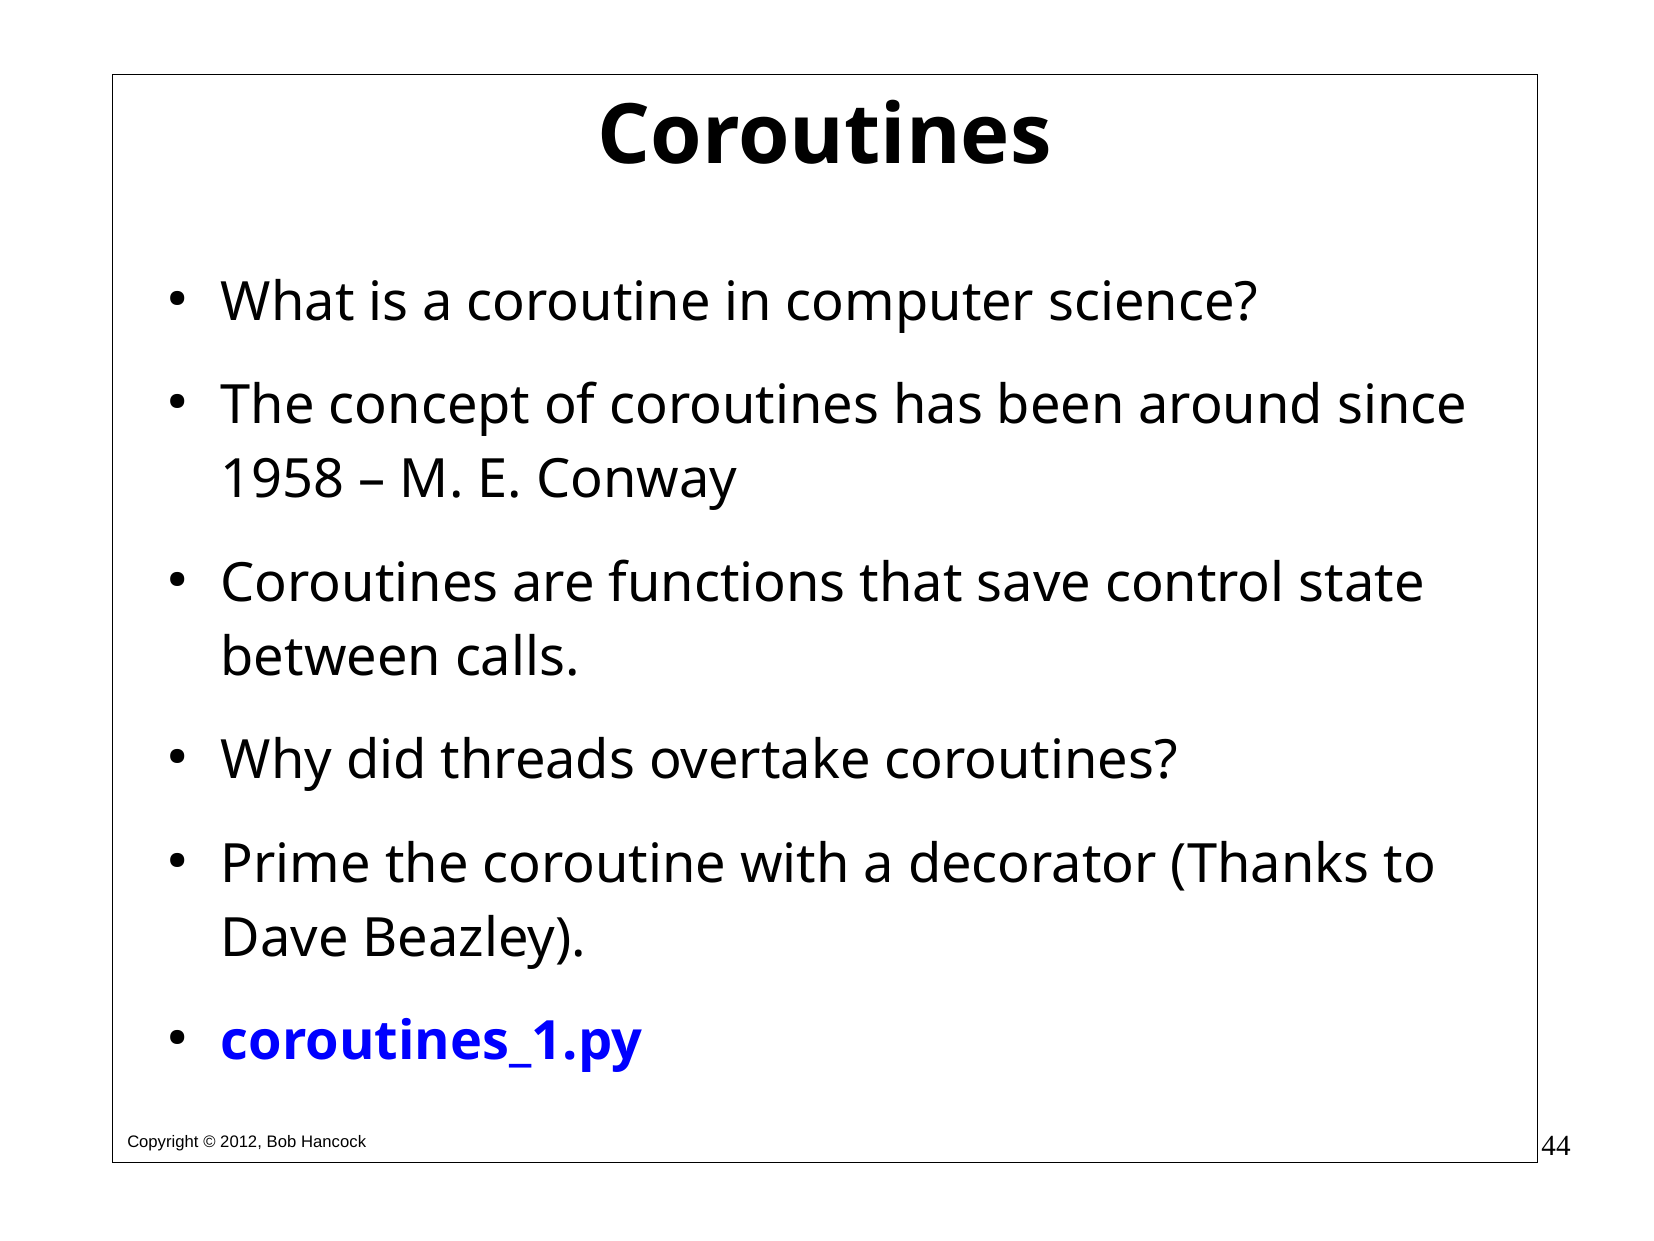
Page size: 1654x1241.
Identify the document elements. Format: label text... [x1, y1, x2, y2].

list What is a coroutine in computer science? The concept of coroutines has been around since 1958 – M. E. Conway Coroutines are functions that save control state between calls. Why did threads overtake coroutines? Prime the coroutine with a decorator (Thanks to Dave Beazley). coroutines_1.py [150, 262, 1501, 1126]
title Coroutines [112, 75, 1538, 188]
text_box Copyright © 2012, Bob Hancock [112, 1125, 382, 1159]
